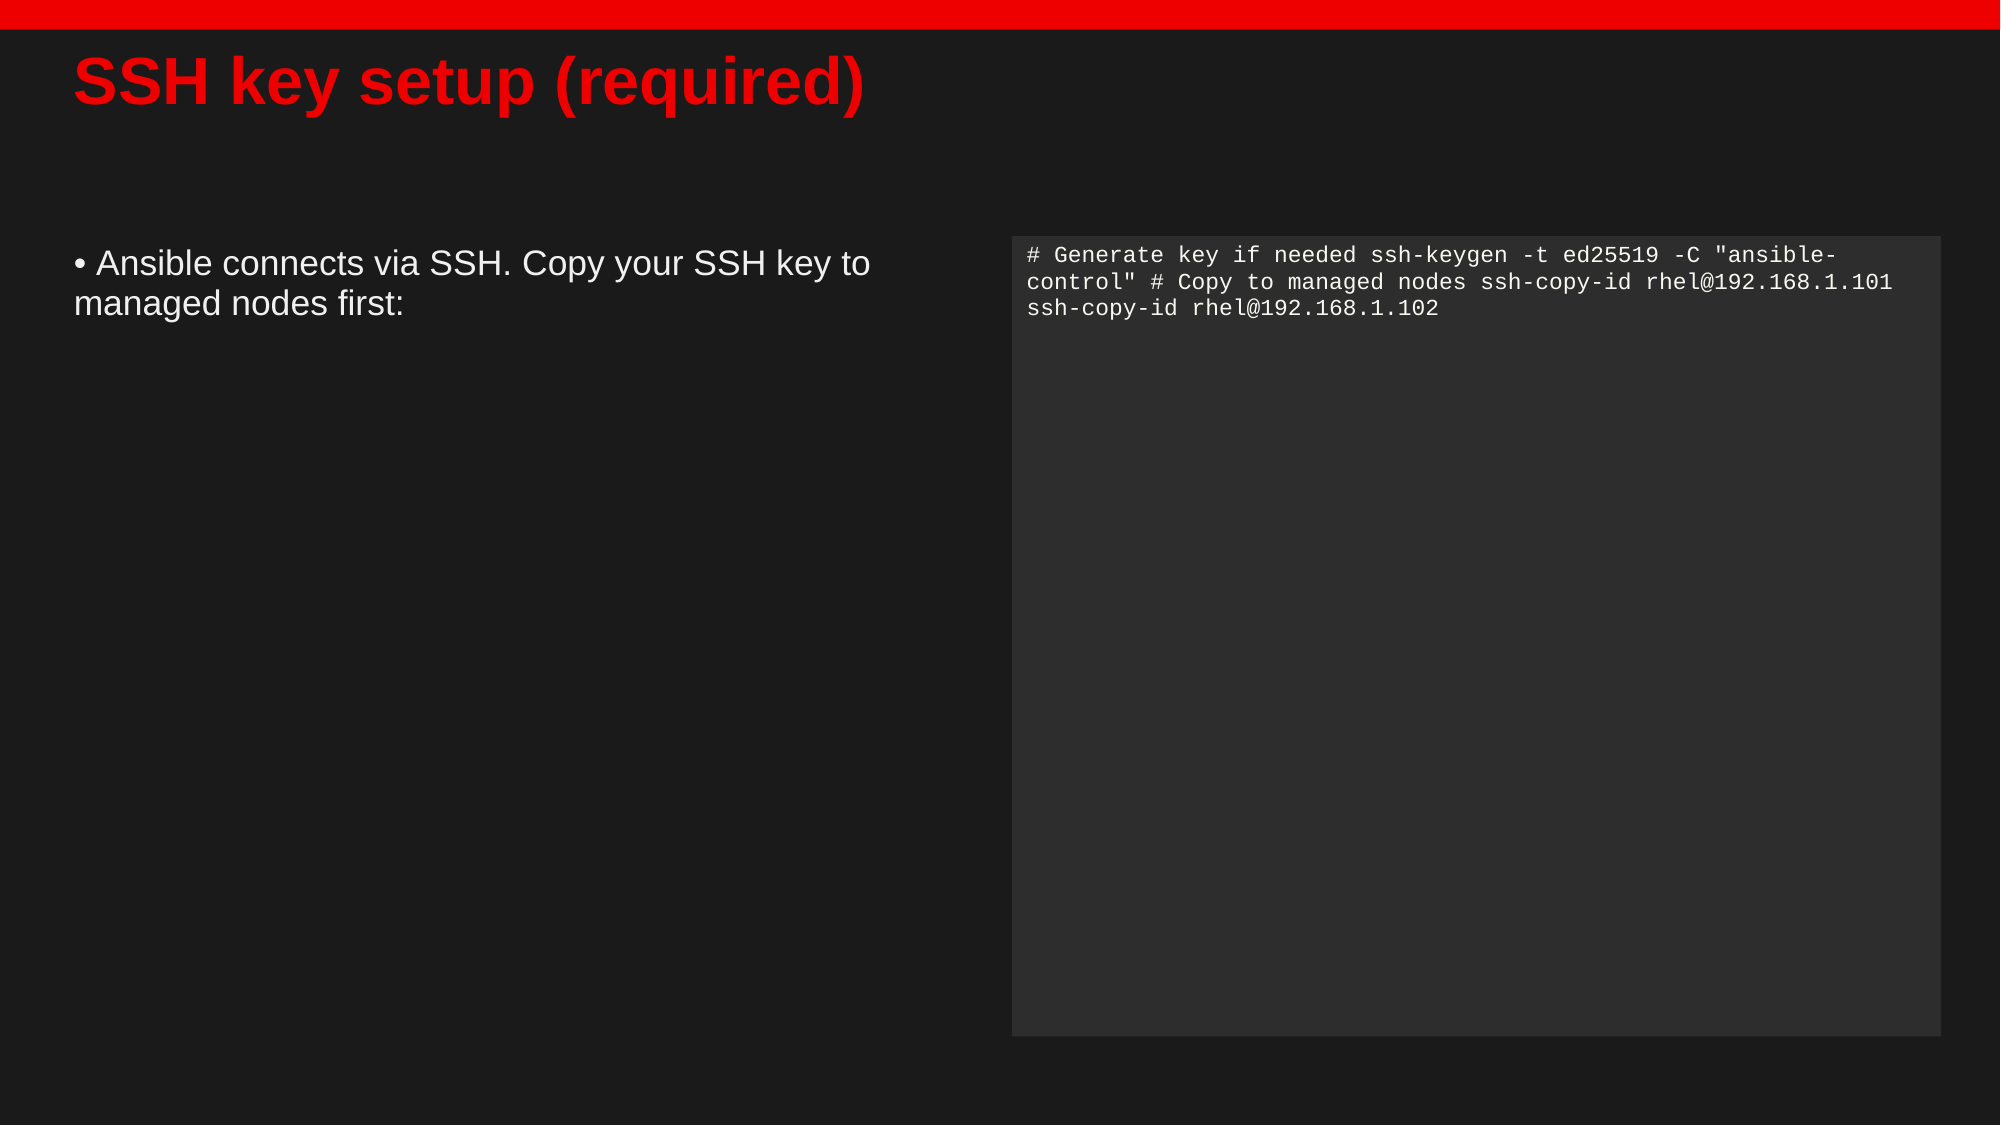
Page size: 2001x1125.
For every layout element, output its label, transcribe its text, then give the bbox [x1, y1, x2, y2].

text_box SSH key setup (required) [59, 36, 1942, 208]
text_box • Ansible connects via SSH. Copy your SSH key to managed nodes first: [59, 236, 989, 1037]
text_box [0, 0, 2001, 30]
text_box # Generate key if needed ssh-keygen -t ed25519 -C "ansible-control" # Copy to managed nodes ssh-copy-id rhel@192.168.1.101 ssh-copy-id rhel@192.168.1.102 [1011, 236, 1942, 1037]
